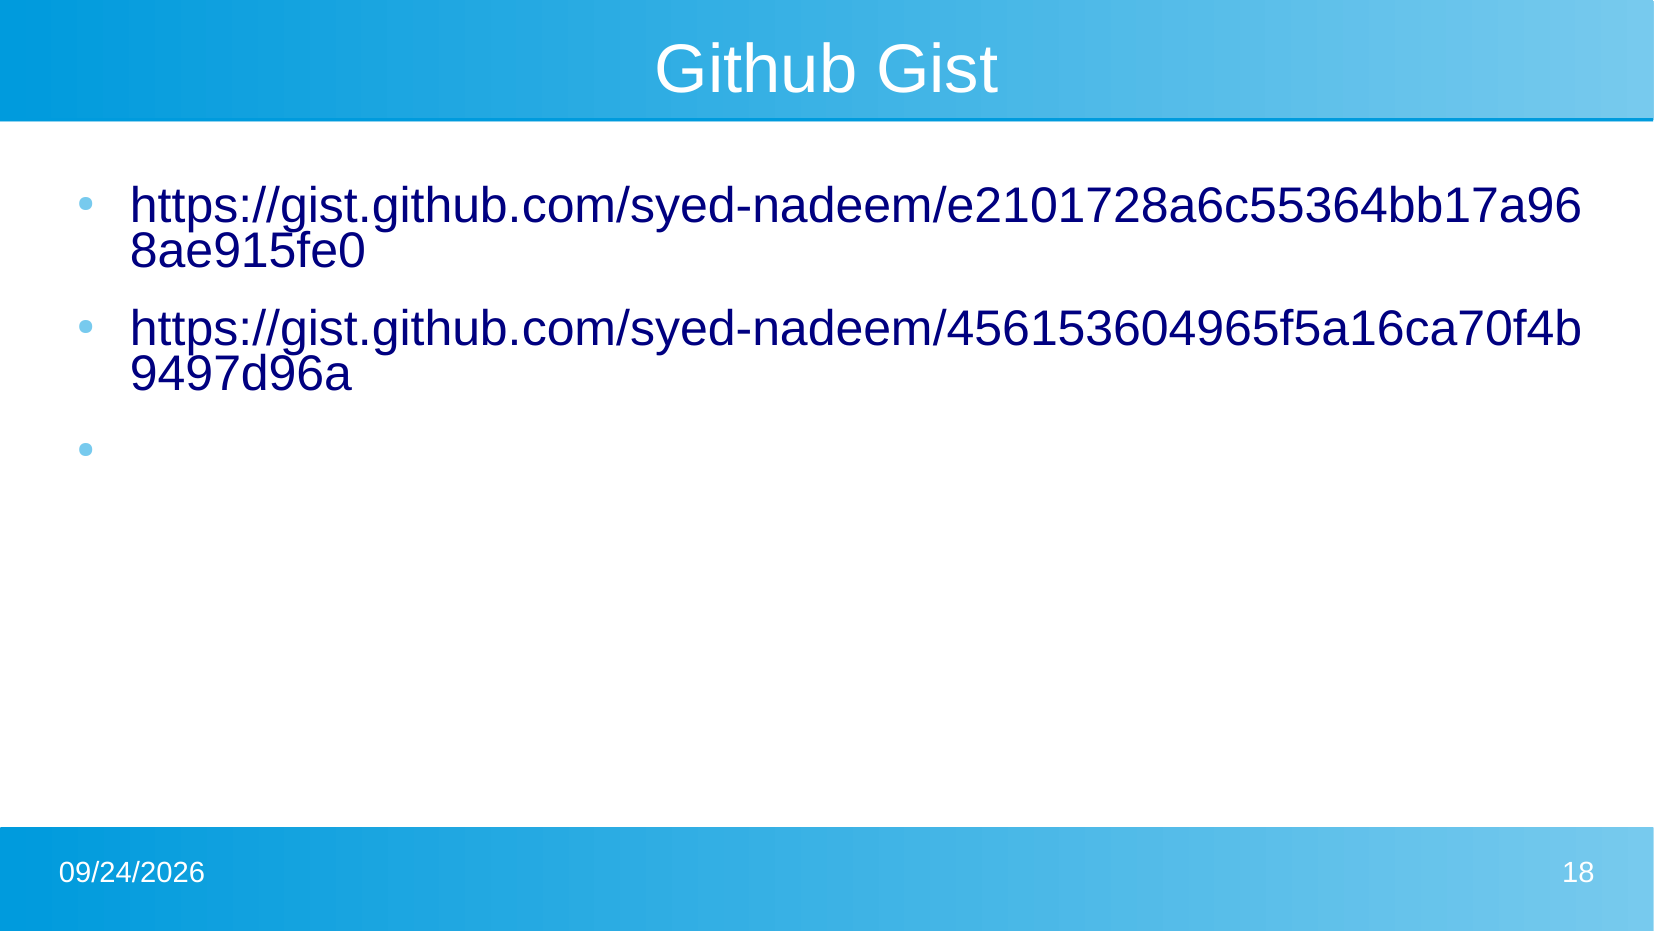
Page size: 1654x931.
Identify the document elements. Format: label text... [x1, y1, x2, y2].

title Github Gist [59, 29, 1595, 108]
list https://gist.github.com/syed-nadeem/e2101728a6c55364bb17a968ae915fe0 https://gist.github.com/syed-nadeem/456153604965f5a16ca70f4b9497d96a [59, 177, 1595, 768]
